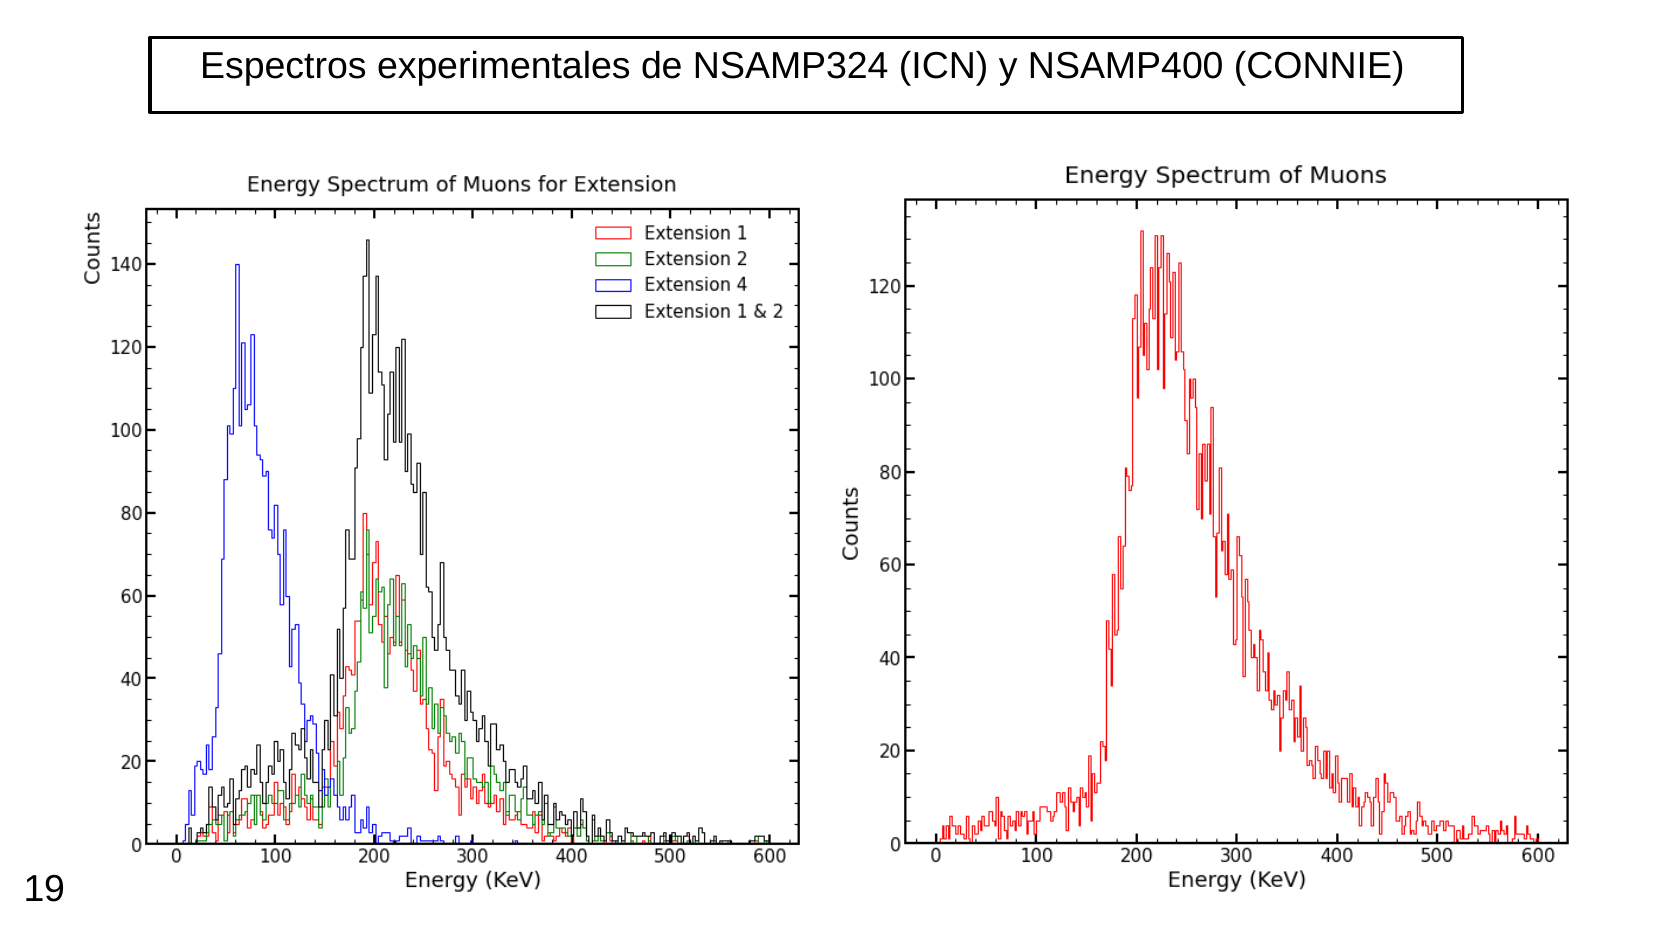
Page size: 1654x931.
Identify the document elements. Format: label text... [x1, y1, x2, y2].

text_box <number> [8, 860, 638, 931]
picture [833, 157, 1576, 901]
text_box Espectros experimentales de NSAMP324 (ICN) y NSAMP400 (CONNIE) [150, 37, 1463, 113]
picture [75, 167, 807, 901]
